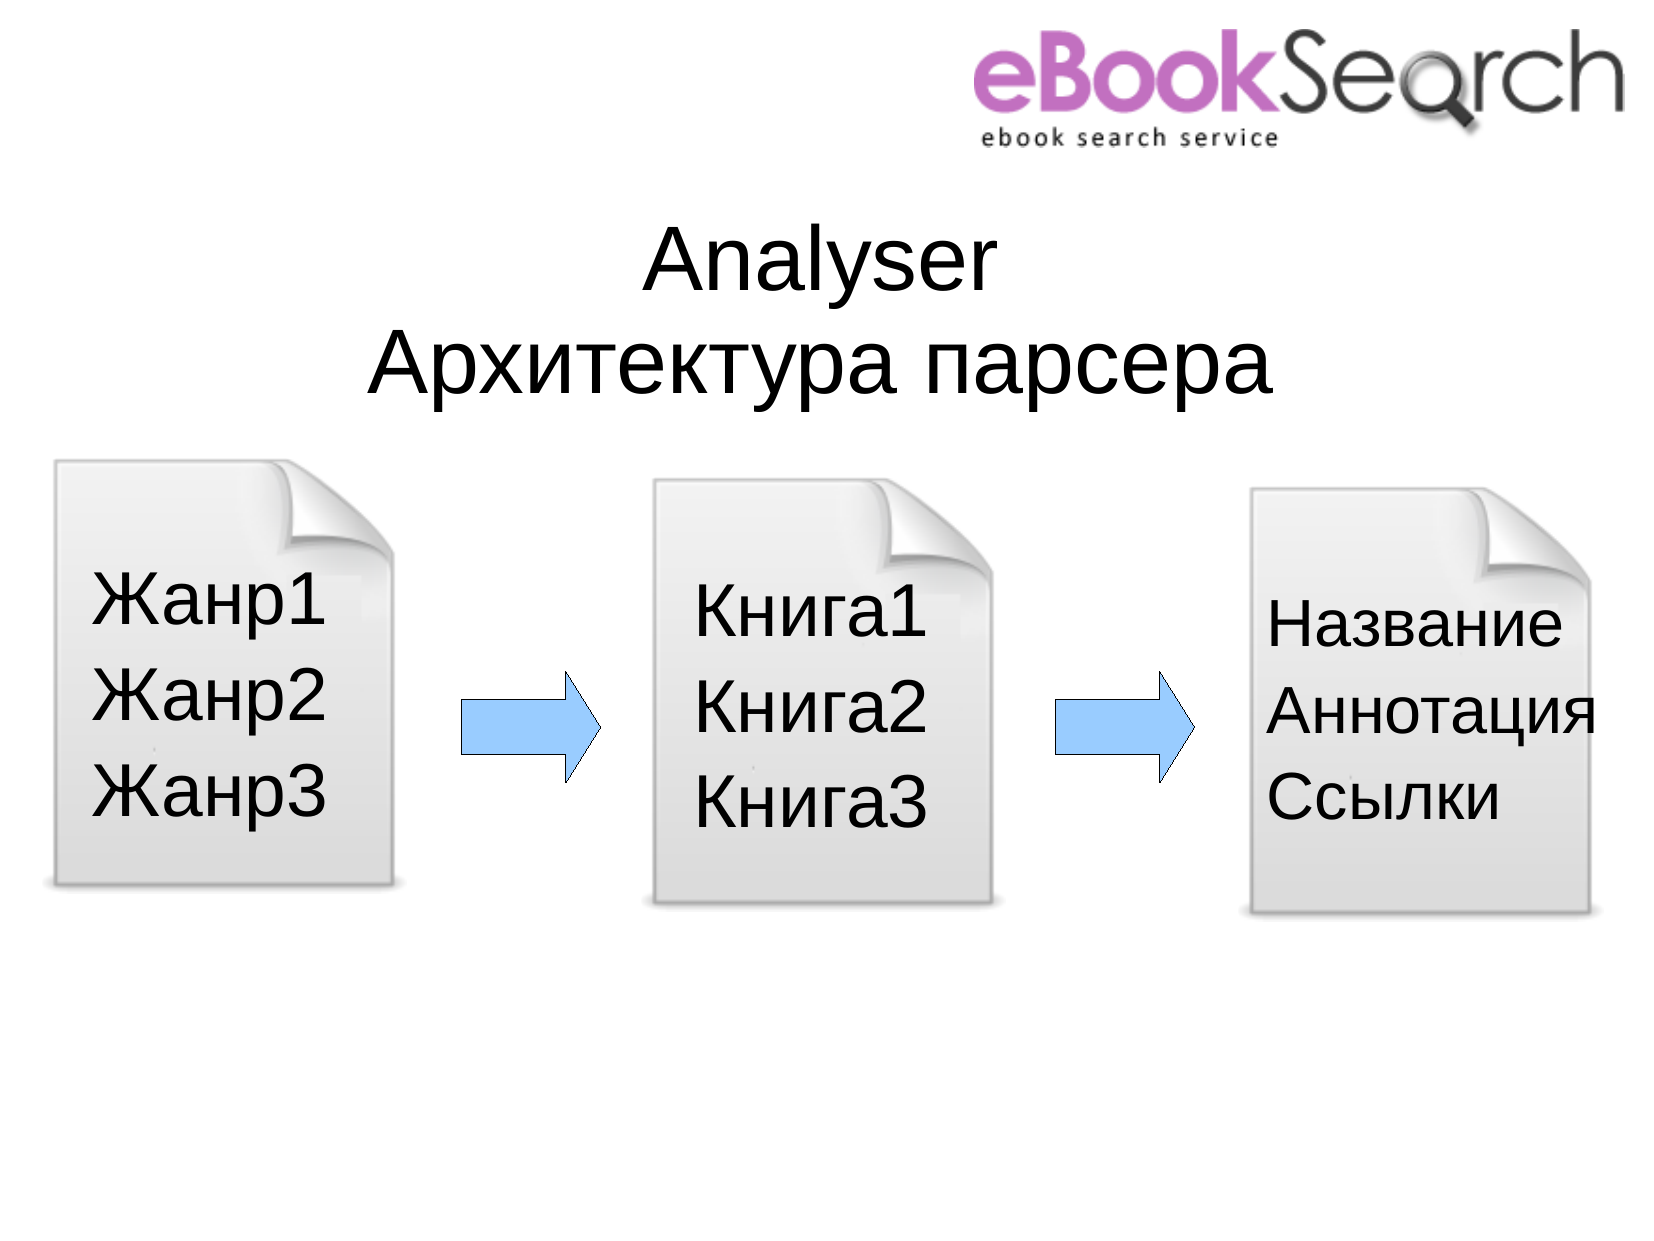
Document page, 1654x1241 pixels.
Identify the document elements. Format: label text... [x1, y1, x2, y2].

picture [974, 29, 1625, 148]
picture [42, 458, 407, 894]
text_box Жанр1 Жанр2 Жанр3 [76, 549, 344, 840]
text_box [1055, 671, 1195, 783]
text_box Название Аннотация Ссылки [1252, 578, 1615, 842]
text_box Книга1 Книга2 Книга3 [678, 561, 945, 852]
picture [1238, 486, 1604, 922]
picture [641, 477, 1006, 912]
title Analyser Архитектура парсера [77, 206, 1566, 414]
text_box [461, 671, 601, 783]
